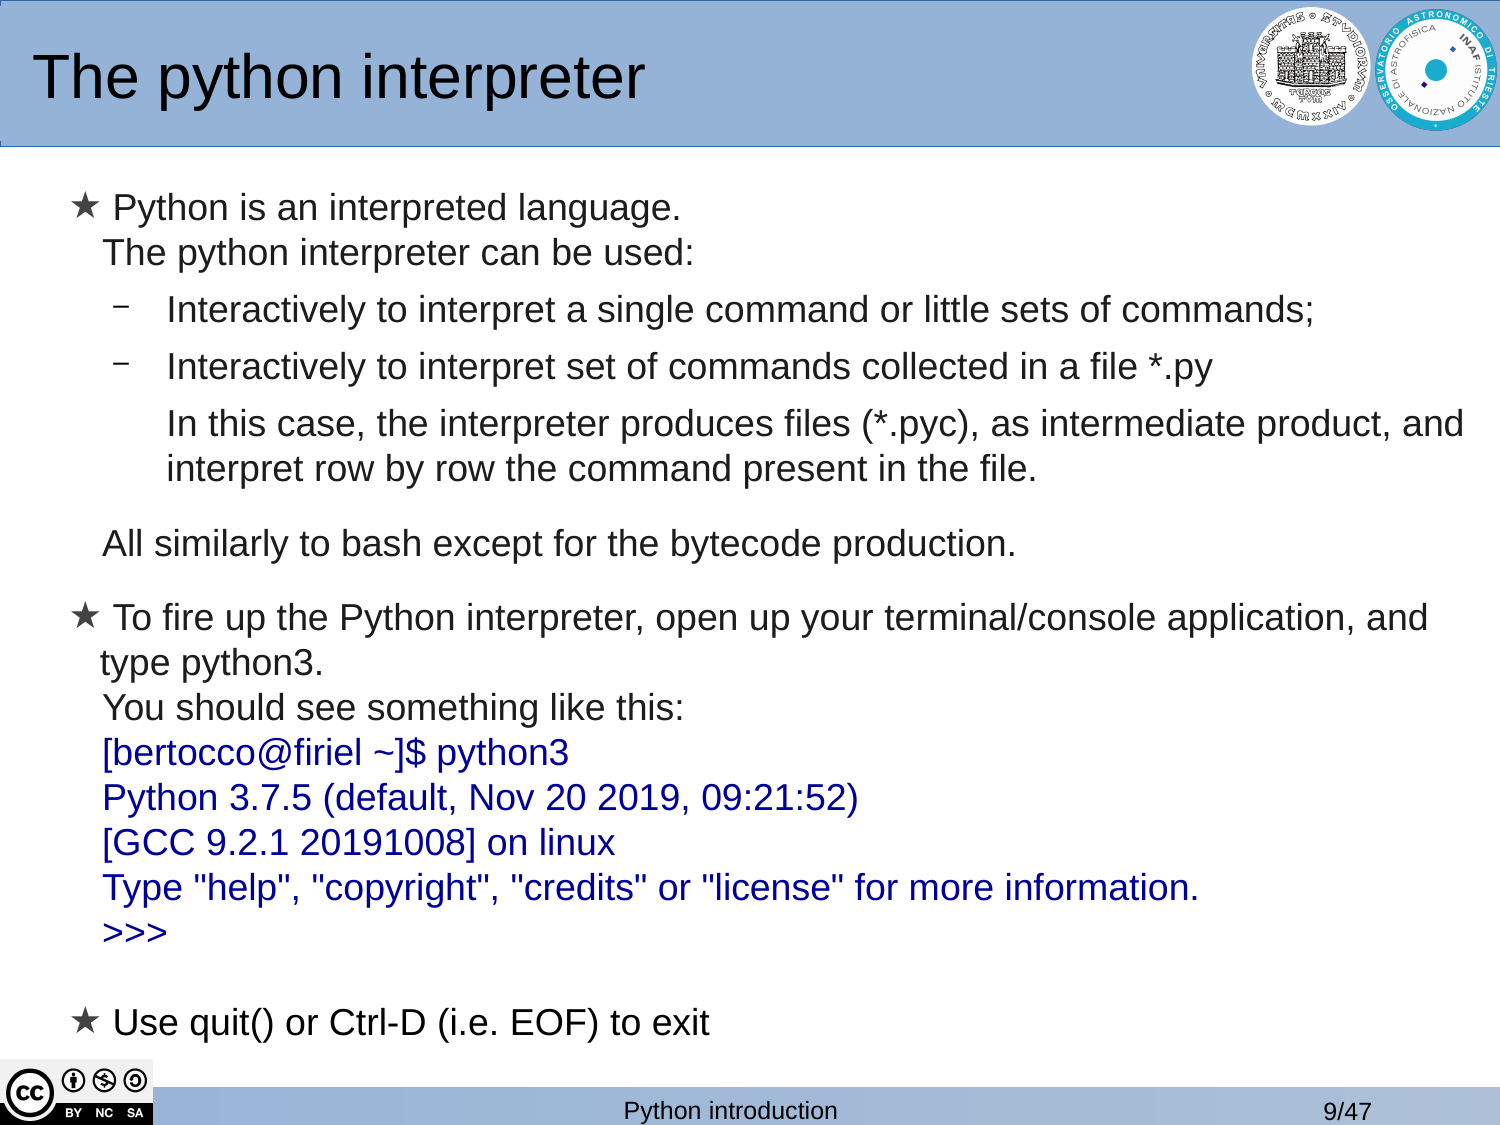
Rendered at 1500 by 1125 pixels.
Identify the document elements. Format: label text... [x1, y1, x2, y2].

picture [0, 1059, 153, 1125]
text_box The python interpreter [0, 5, 1243, 141]
picture [1252, 0, 1500, 156]
list Python is an interpreted language. The python interpreter can be used: Interactively to interpret a single command or little sets of commands; Interactively to interpret set of commands collected in a file *.py In this case, the interpreter produces files (*.pyc), as intermediate product, and interpret row by row the command present in the file. All similarly to bash except for the bytecode production. To fire up the Python interpreter, open up your terminal/console application, and type python3. You should see something like this: [bertocco@firiel ~]$ python3 Python 3.7.5 (default, Nov 20 2019, 09:21:52) [GCC 9.2.1 20191008] on linux Type "help", "copyright", "credits" or "license" for more information. >>> Use quit() or Ctrl-D (i.e. EOF) to exit [9, 175, 1500, 1048]
